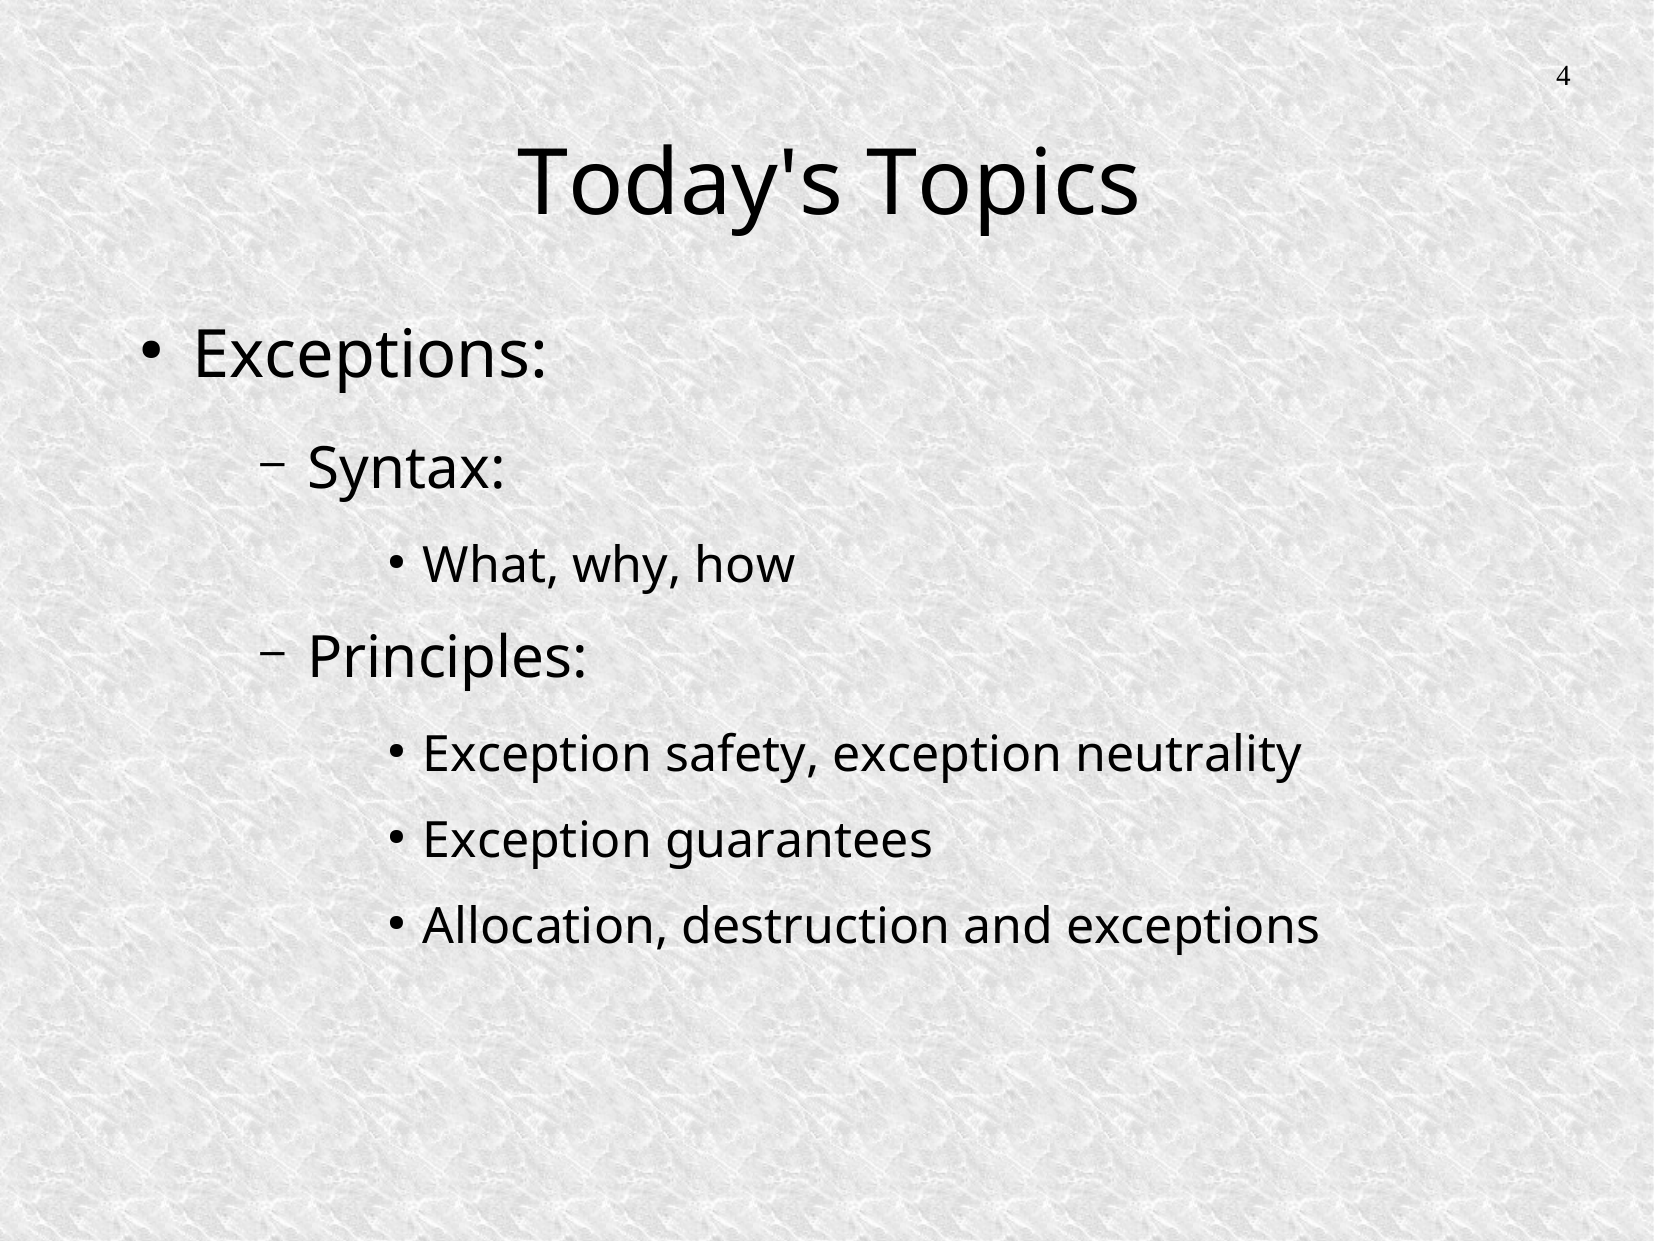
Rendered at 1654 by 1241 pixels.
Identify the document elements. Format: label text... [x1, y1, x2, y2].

picture [0, 0, 1654, 1241]
title Today's Topics [123, 73, 1536, 284]
list Exceptions: Syntax: What, why, how Principles: Exception safety, exception neutrality Exception guarantees Allocation, destruction and exceptions [121, 305, 1534, 906]
